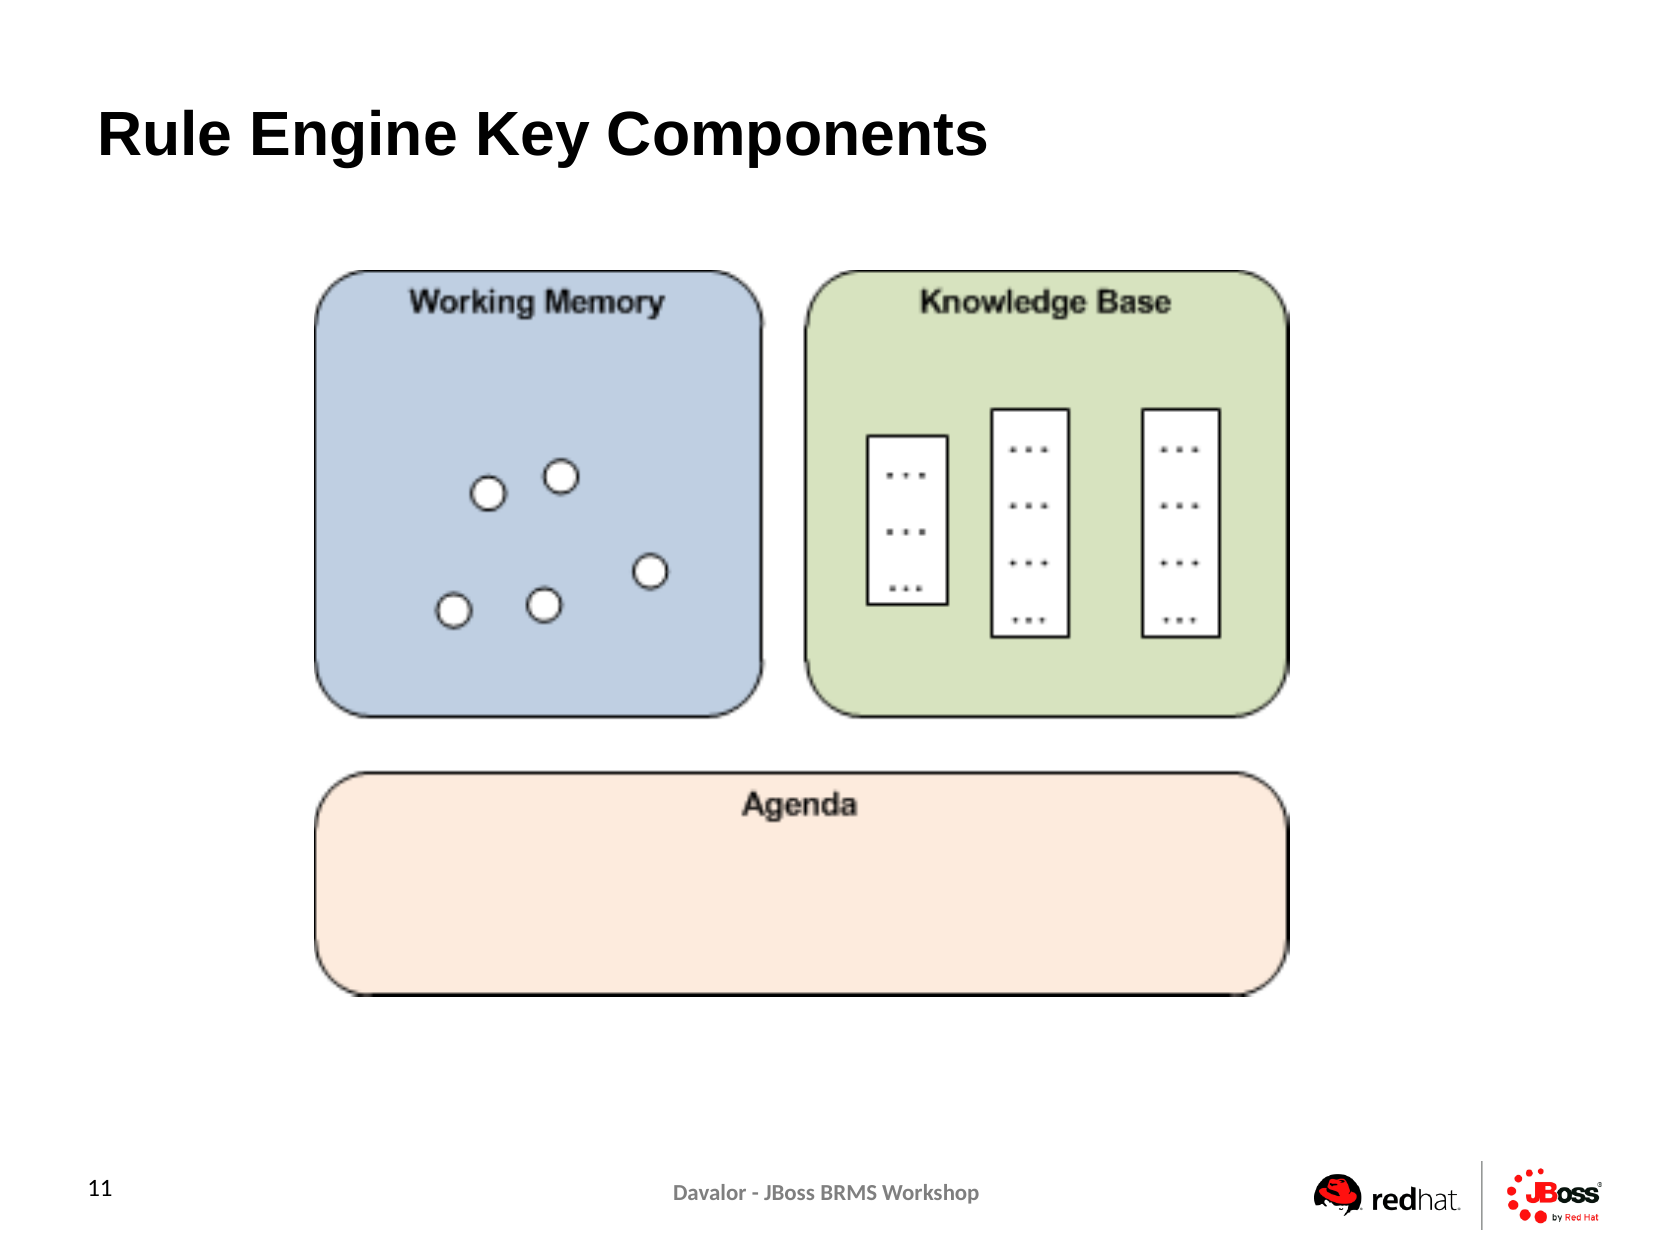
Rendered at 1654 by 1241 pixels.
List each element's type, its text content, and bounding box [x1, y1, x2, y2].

picture [1314, 1161, 1602, 1230]
title Rule Engine Key Components [82, 95, 1571, 226]
picture [314, 270, 1290, 997]
